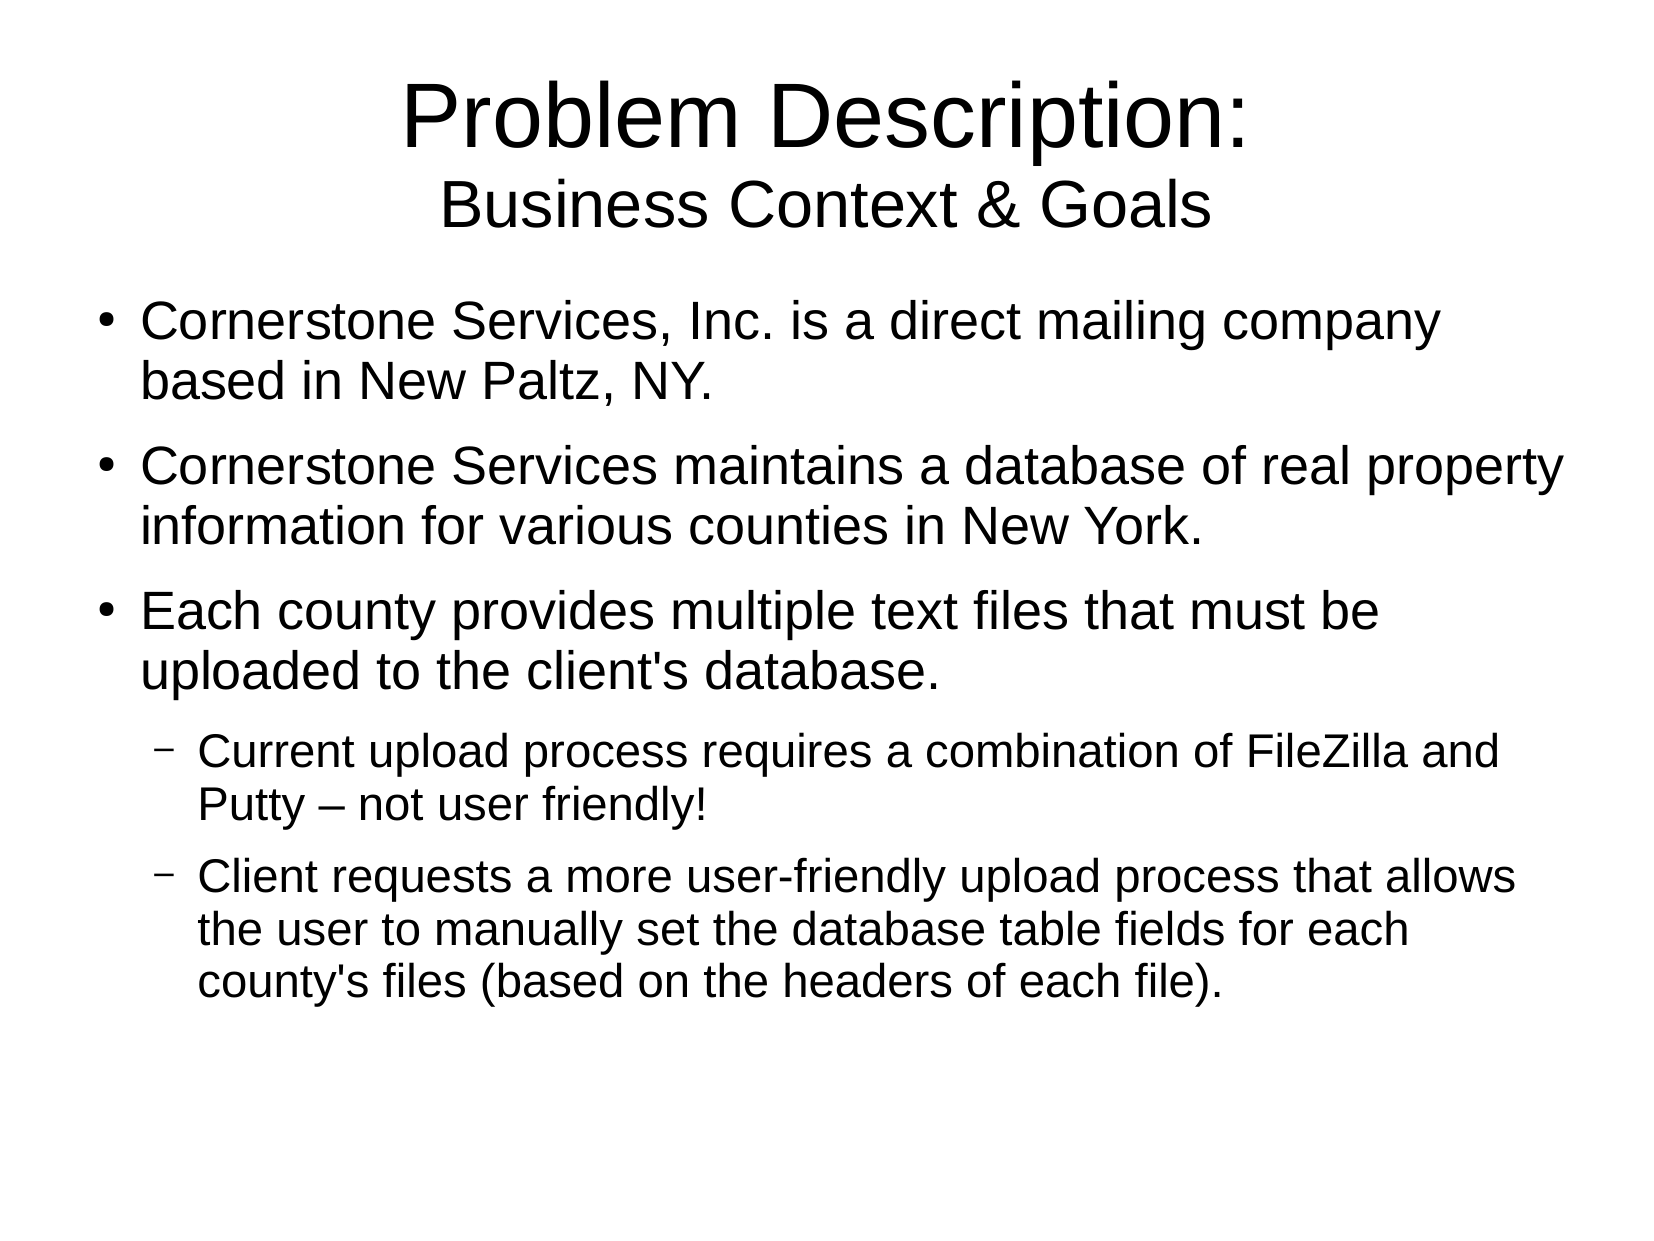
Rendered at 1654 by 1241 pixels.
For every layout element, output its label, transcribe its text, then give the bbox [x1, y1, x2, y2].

title Problem Description: Business Context & Goals [82, 49, 1571, 257]
list Cornerstone Services, Inc. is a direct mailing company based in New Paltz, NY. Cornerstone Services maintains a database of real property information for various counties in New York. Each county provides multiple text files that must be uploaded to the client's database. Current upload process requires a combination of FileZilla and Putty – not user friendly! Client requests a more user-friendly upload process that allows the user to manually set the database table fields for each county's files (based on the headers of each file). [82, 290, 1571, 1010]
